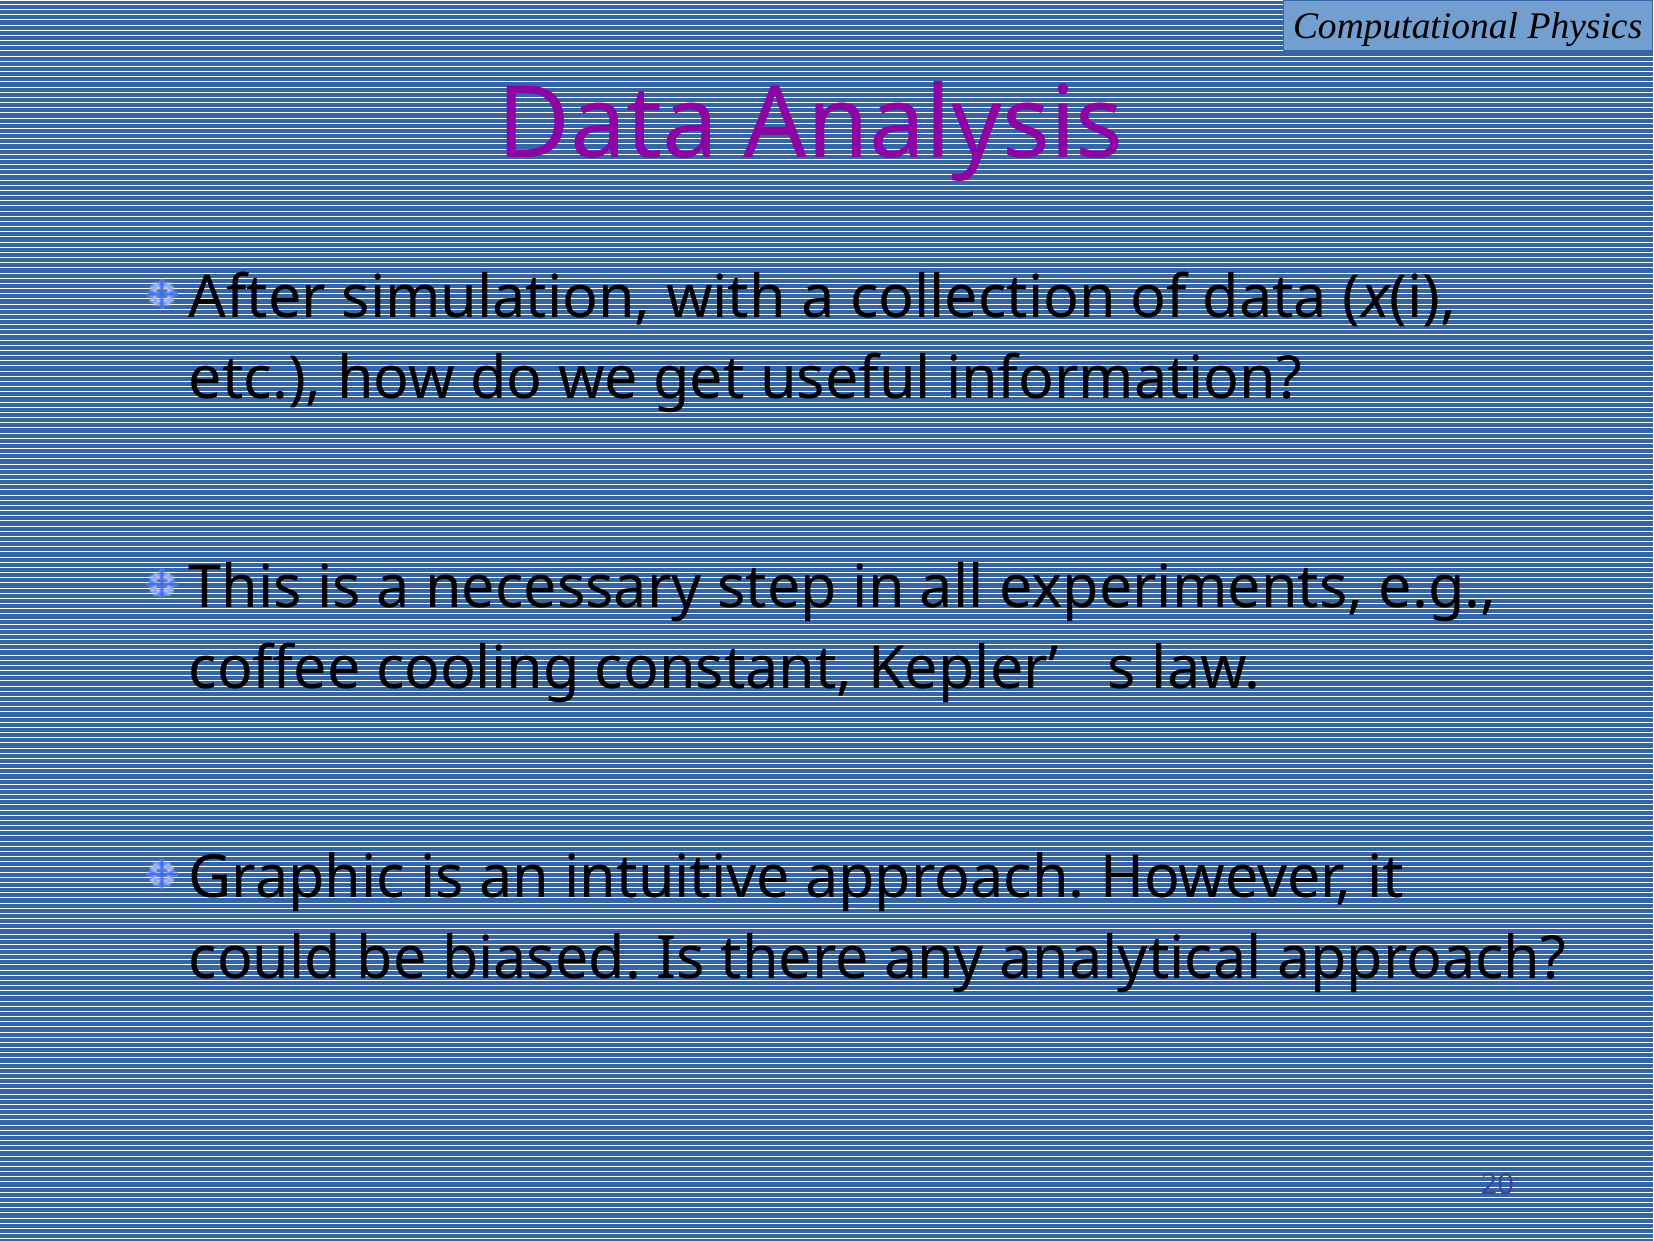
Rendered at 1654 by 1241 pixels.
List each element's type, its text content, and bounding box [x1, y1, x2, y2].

list After simulation, with a collection of data (x(i), etc.), how do we get useful information? This is a necessary step in all experiments, e.g., coffee cooling constant, Kepler’s law. Graphic is an intuitive approach. However, it could be biased. Is there any analytical approach? [123, 239, 1584, 1067]
title Data Analysis [90, 51, 1496, 185]
text_box <number> [1184, 1130, 1529, 1213]
